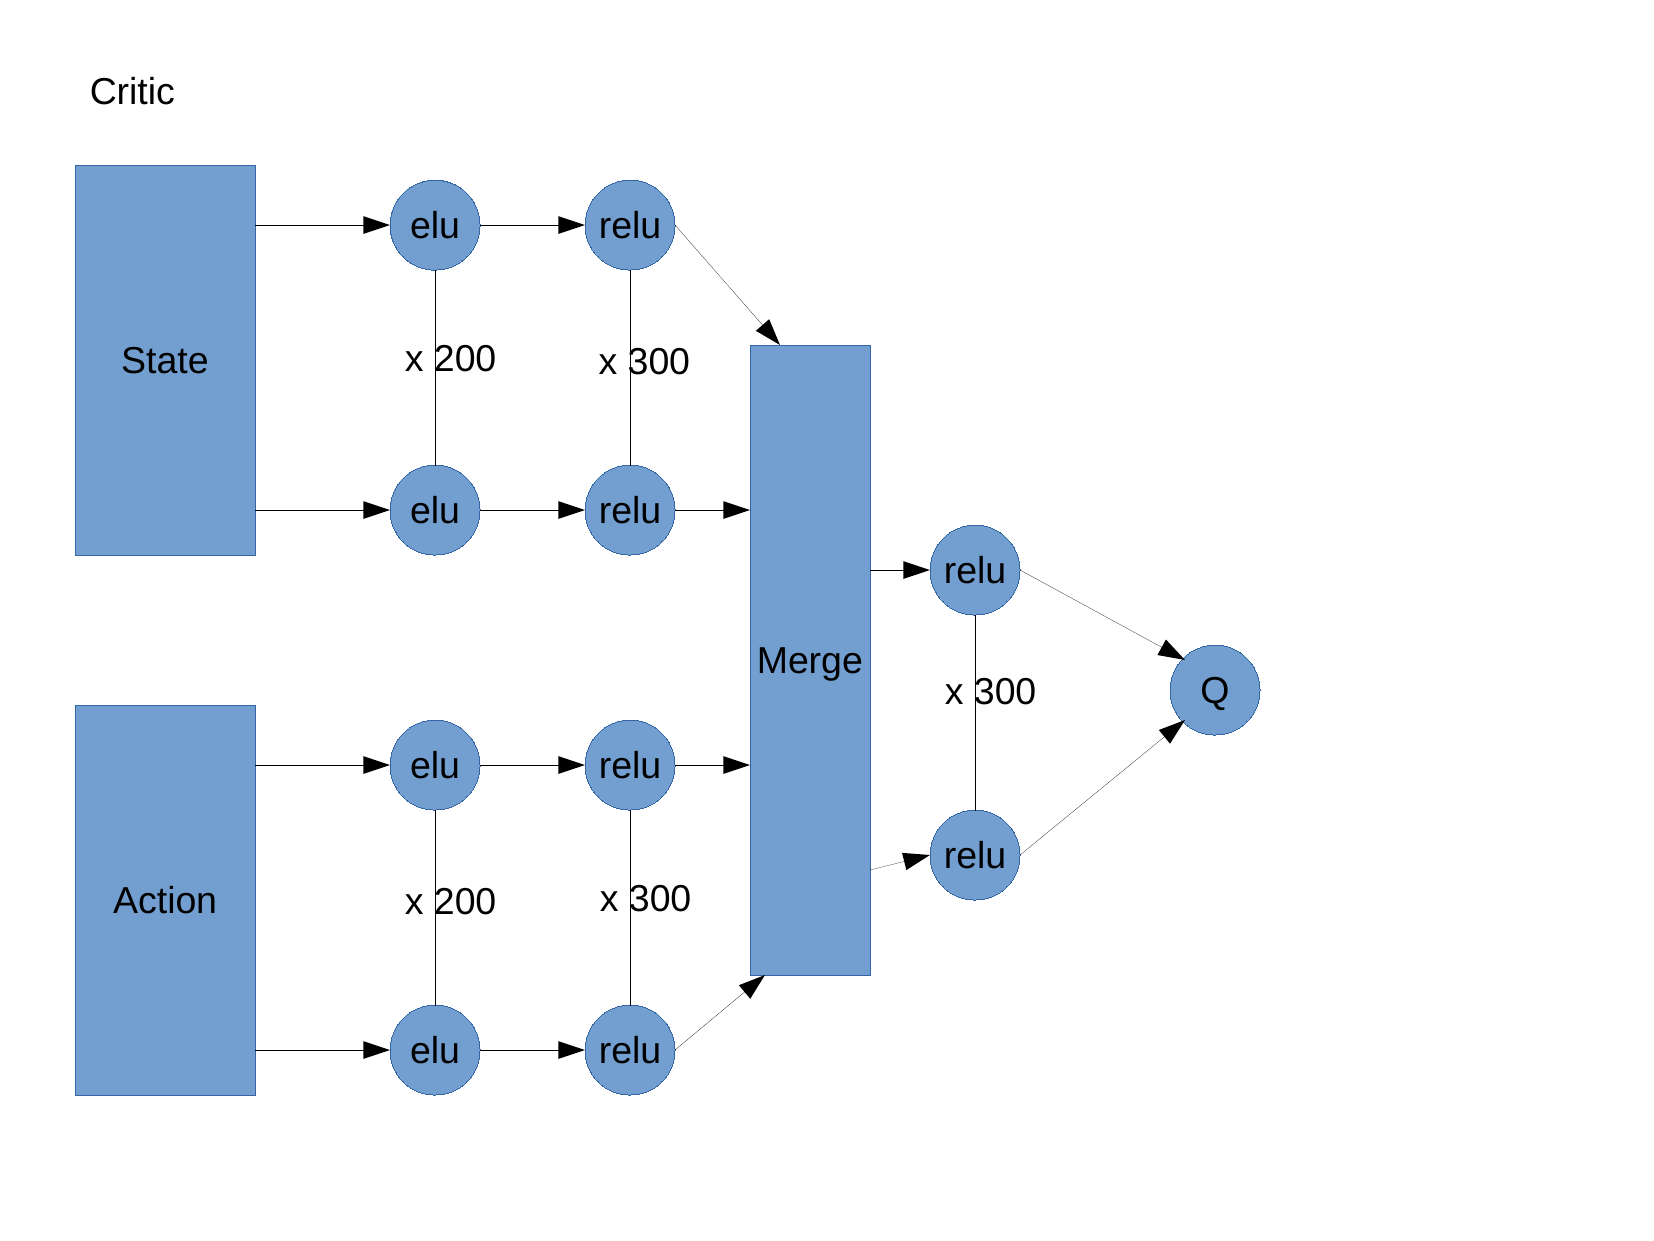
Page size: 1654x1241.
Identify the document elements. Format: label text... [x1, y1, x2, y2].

text_box Q [1170, 645, 1261, 736]
text_box relu [585, 465, 676, 556]
text_box relu [585, 1005, 676, 1096]
text_box elu [390, 180, 481, 271]
text_box relu [585, 180, 675, 271]
text_box x 300 [930, 663, 1052, 721]
text_box Critic [75, 63, 190, 121]
text_box x 200 [390, 330, 512, 387]
text_box Action [75, 705, 256, 1096]
text_box elu [390, 720, 481, 811]
text_box x 200 [390, 873, 435, 931]
text_box x 300 [583, 333, 706, 391]
text_box relu [930, 525, 1021, 616]
text_box Merge [750, 345, 871, 976]
text_box relu [930, 810, 1021, 901]
text_box relu [585, 720, 676, 811]
text_box x 200 [436, 873, 512, 931]
text_box State [75, 165, 256, 556]
text_box elu [390, 1005, 481, 1096]
text_box elu [390, 465, 481, 556]
text_box x 300 [585, 870, 707, 927]
